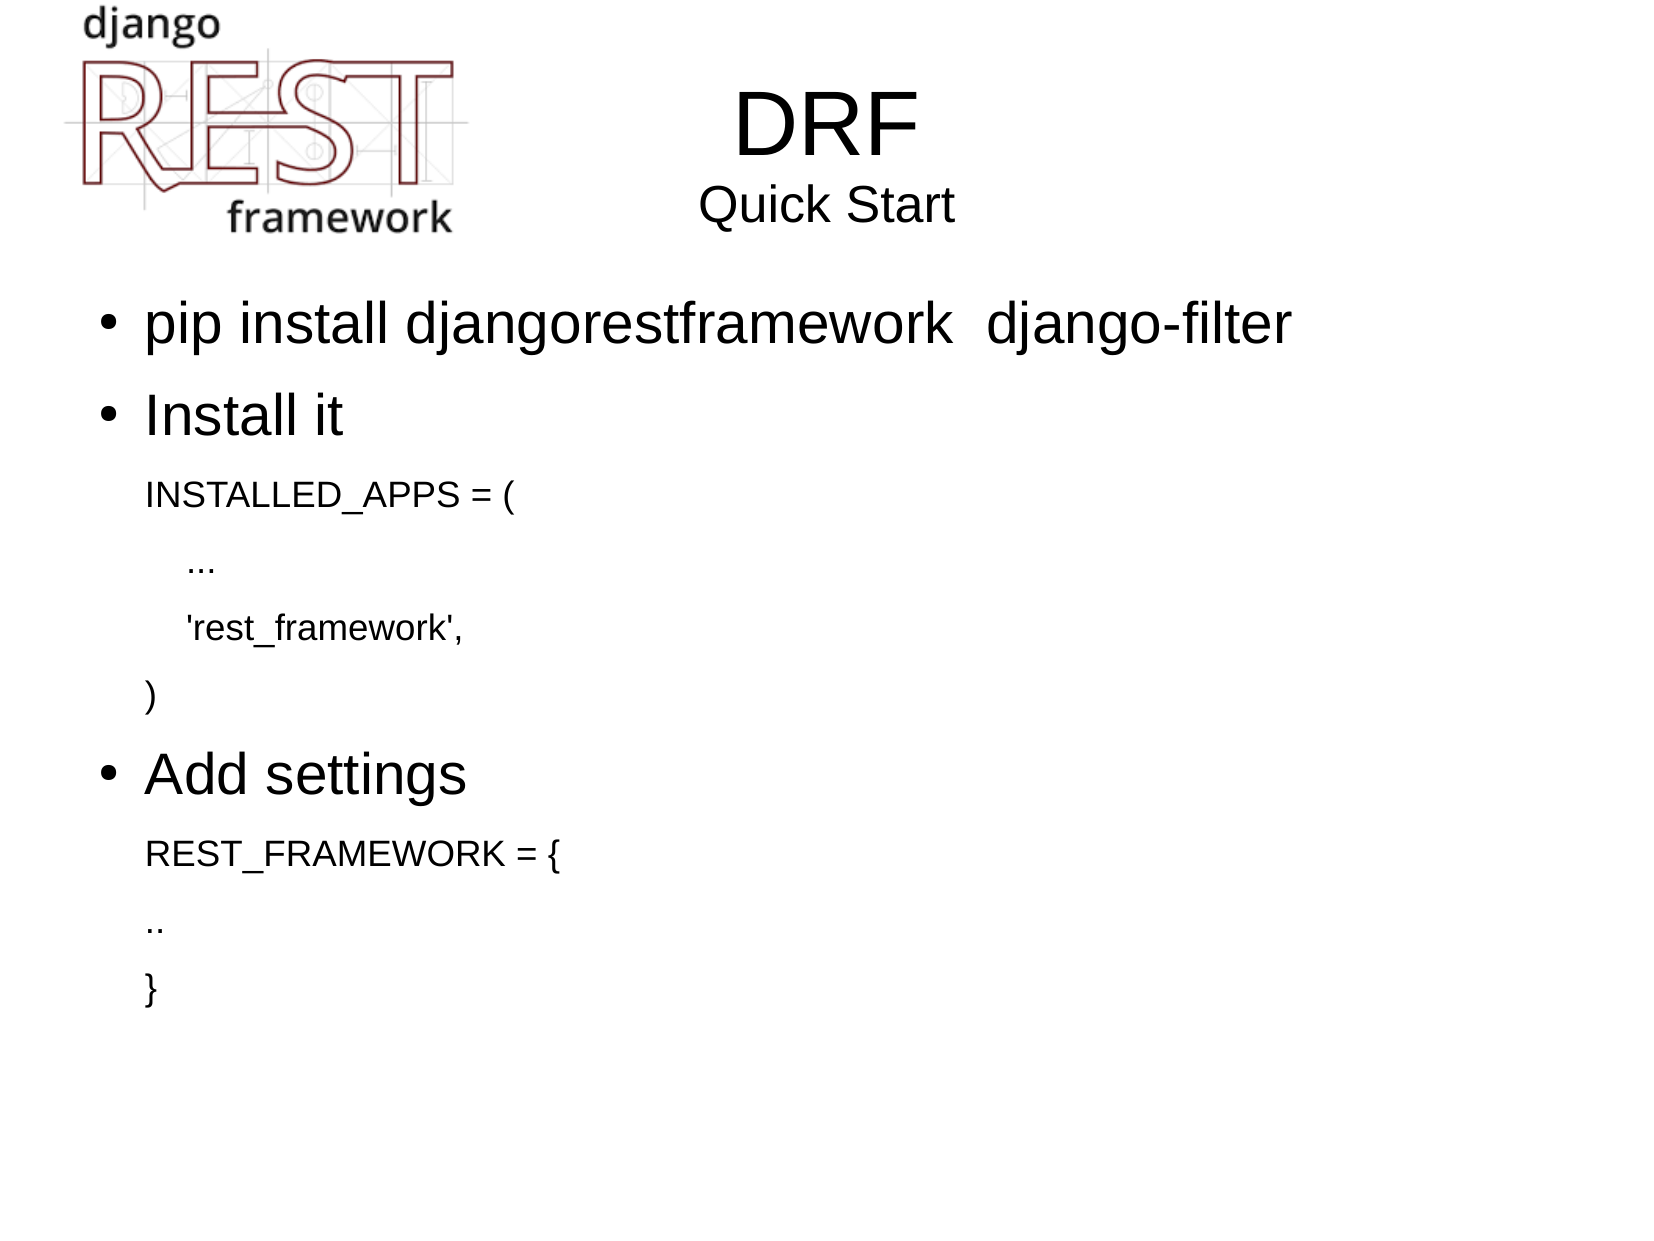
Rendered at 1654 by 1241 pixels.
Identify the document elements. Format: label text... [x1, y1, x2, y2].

text_box [82, 49, 1571, 270]
picture [3, 3, 532, 237]
list pip install djangorestframework django-filter Install it INSTALLED_APPS = ( ... 'rest_framework', ) Add settings REST_FRAMEWORK = { .. } [82, 290, 1571, 1010]
